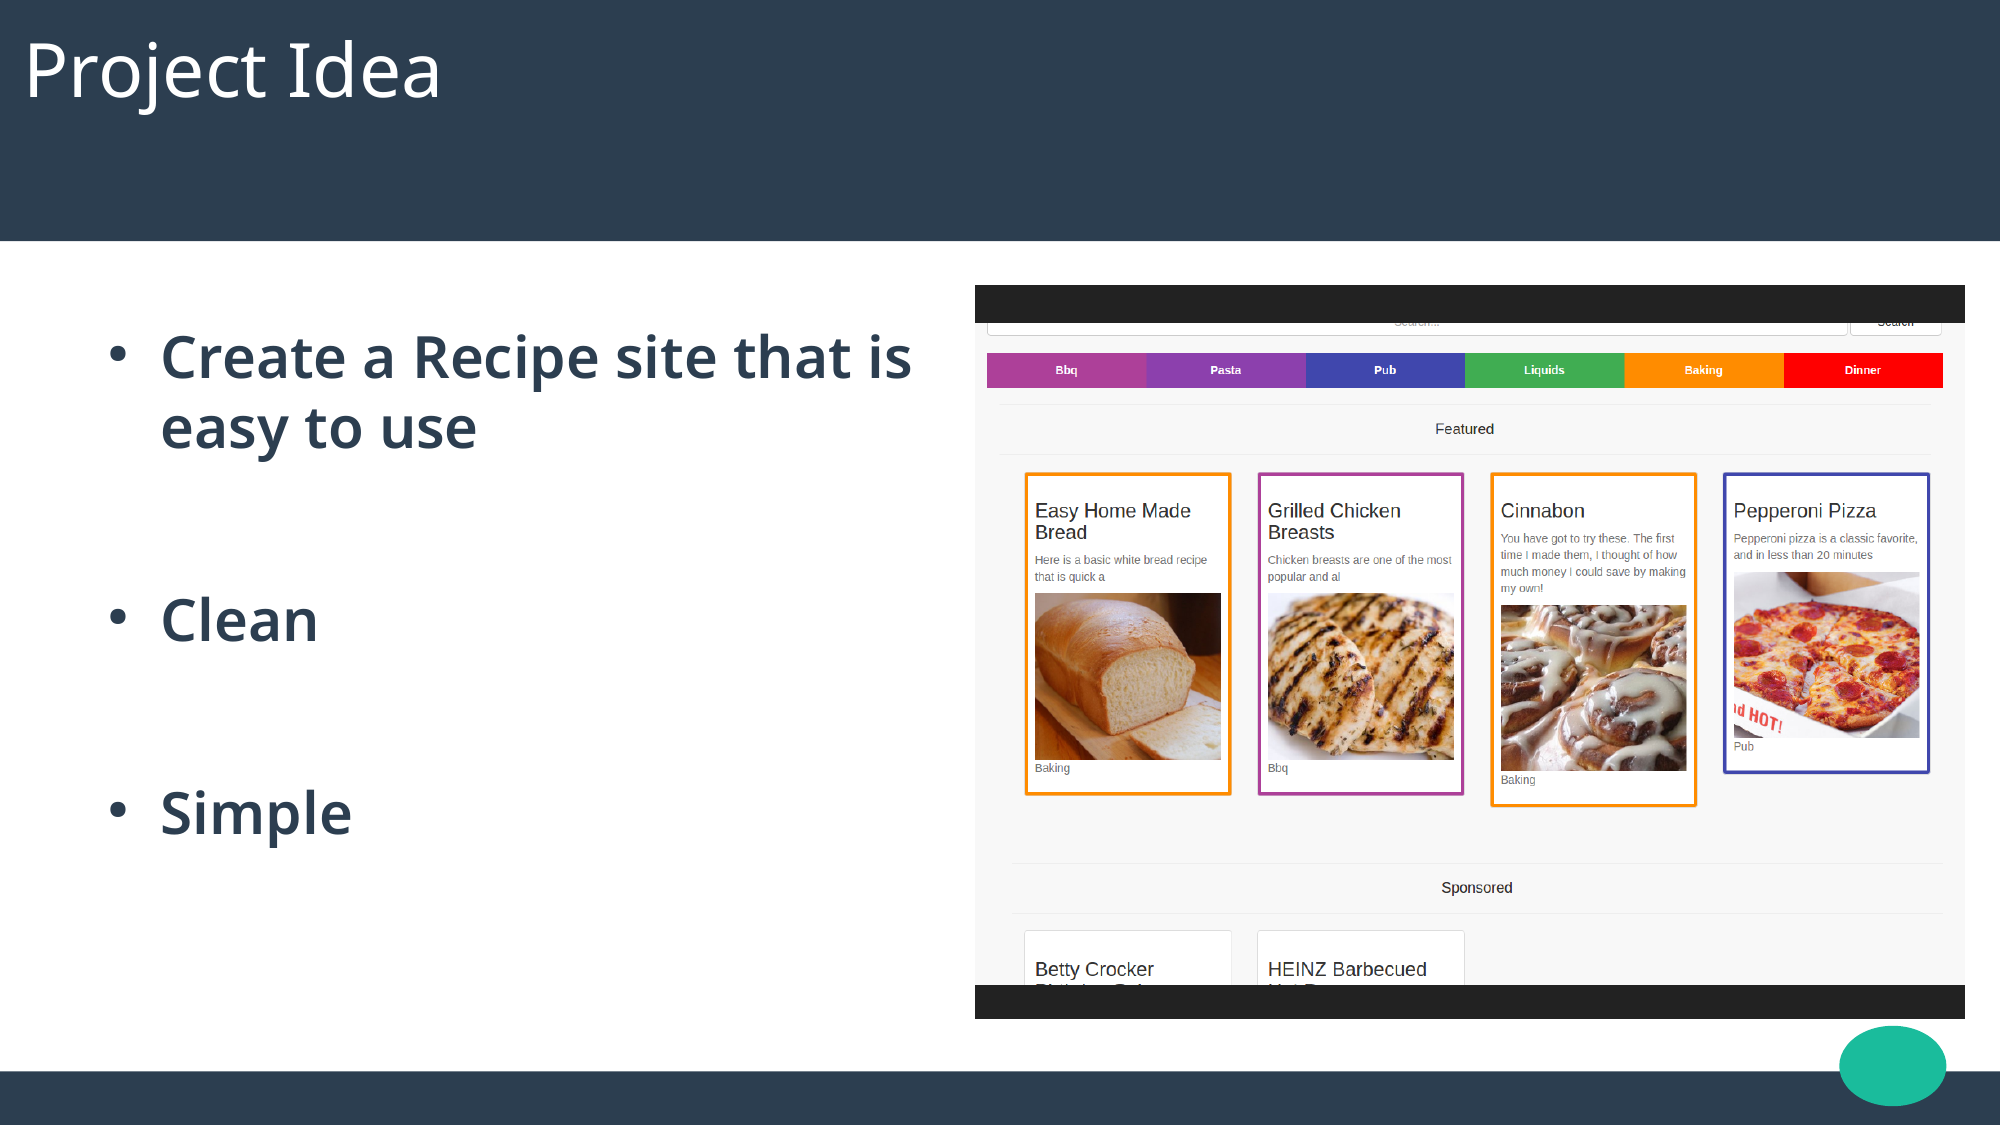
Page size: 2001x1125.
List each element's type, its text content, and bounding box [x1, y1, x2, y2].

picture [975, 285, 1966, 1019]
title Project Idea [8, 15, 1471, 226]
list Create a Recipe site that is easy to use Clean Simple [75, 312, 975, 1006]
